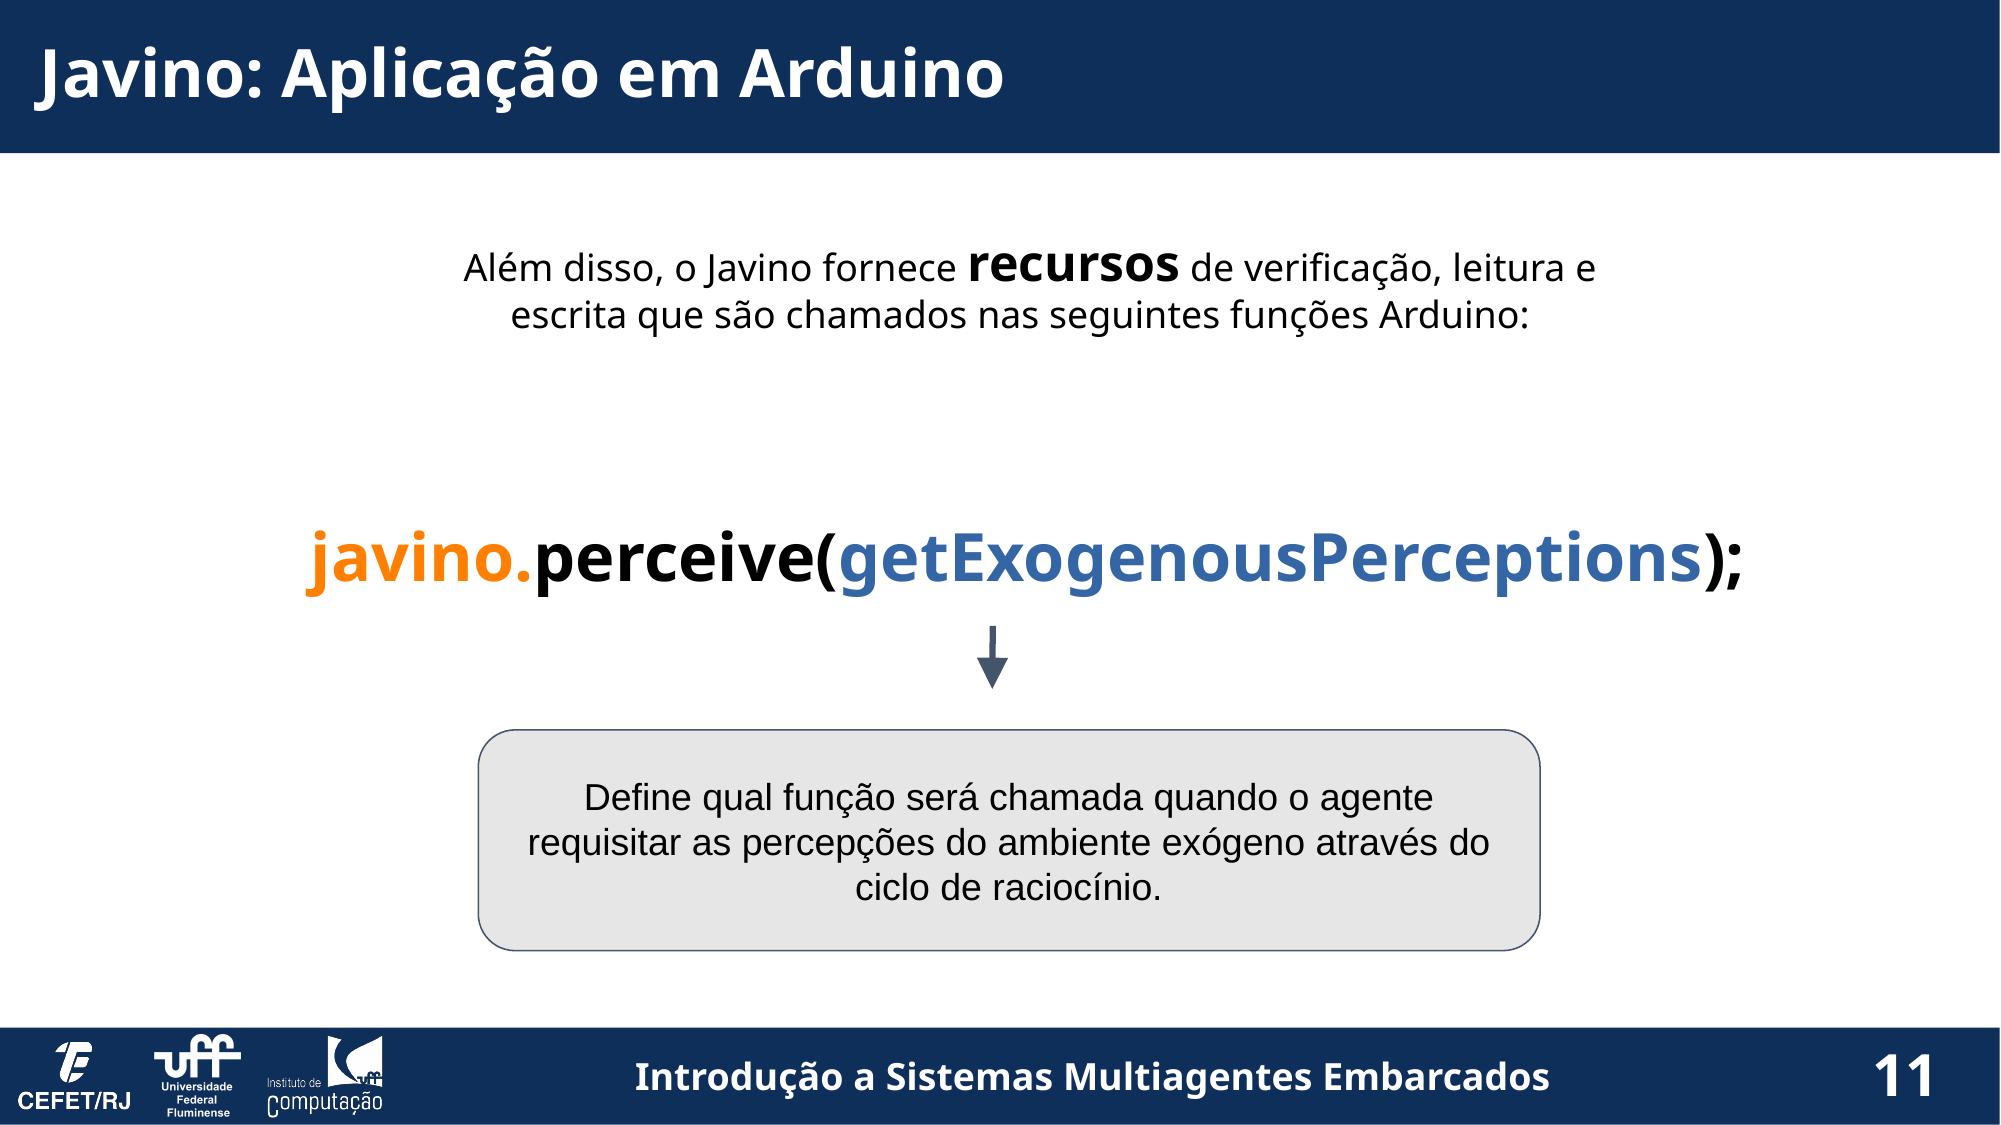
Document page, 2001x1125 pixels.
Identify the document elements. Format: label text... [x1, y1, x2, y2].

picture [18, 1021, 130, 1125]
text_box Além disso, o Javino fornece recursos de verificação, leitura e escrita que são chamados nas seguintes funções Arduino: [391, 224, 1670, 357]
text_box Define qual função será chamada quando o agente requisitar as percepções do ambiente exógeno através do ciclo de raciocínio. [478, 729, 1541, 951]
picture [153, 1033, 242, 1122]
text_box javino.perceive(getExogenousPerceptions); [296, 507, 1778, 603]
picture [265, 1033, 384, 1118]
text_box Javino: Aplicação em Arduino [25, 23, 2000, 119]
